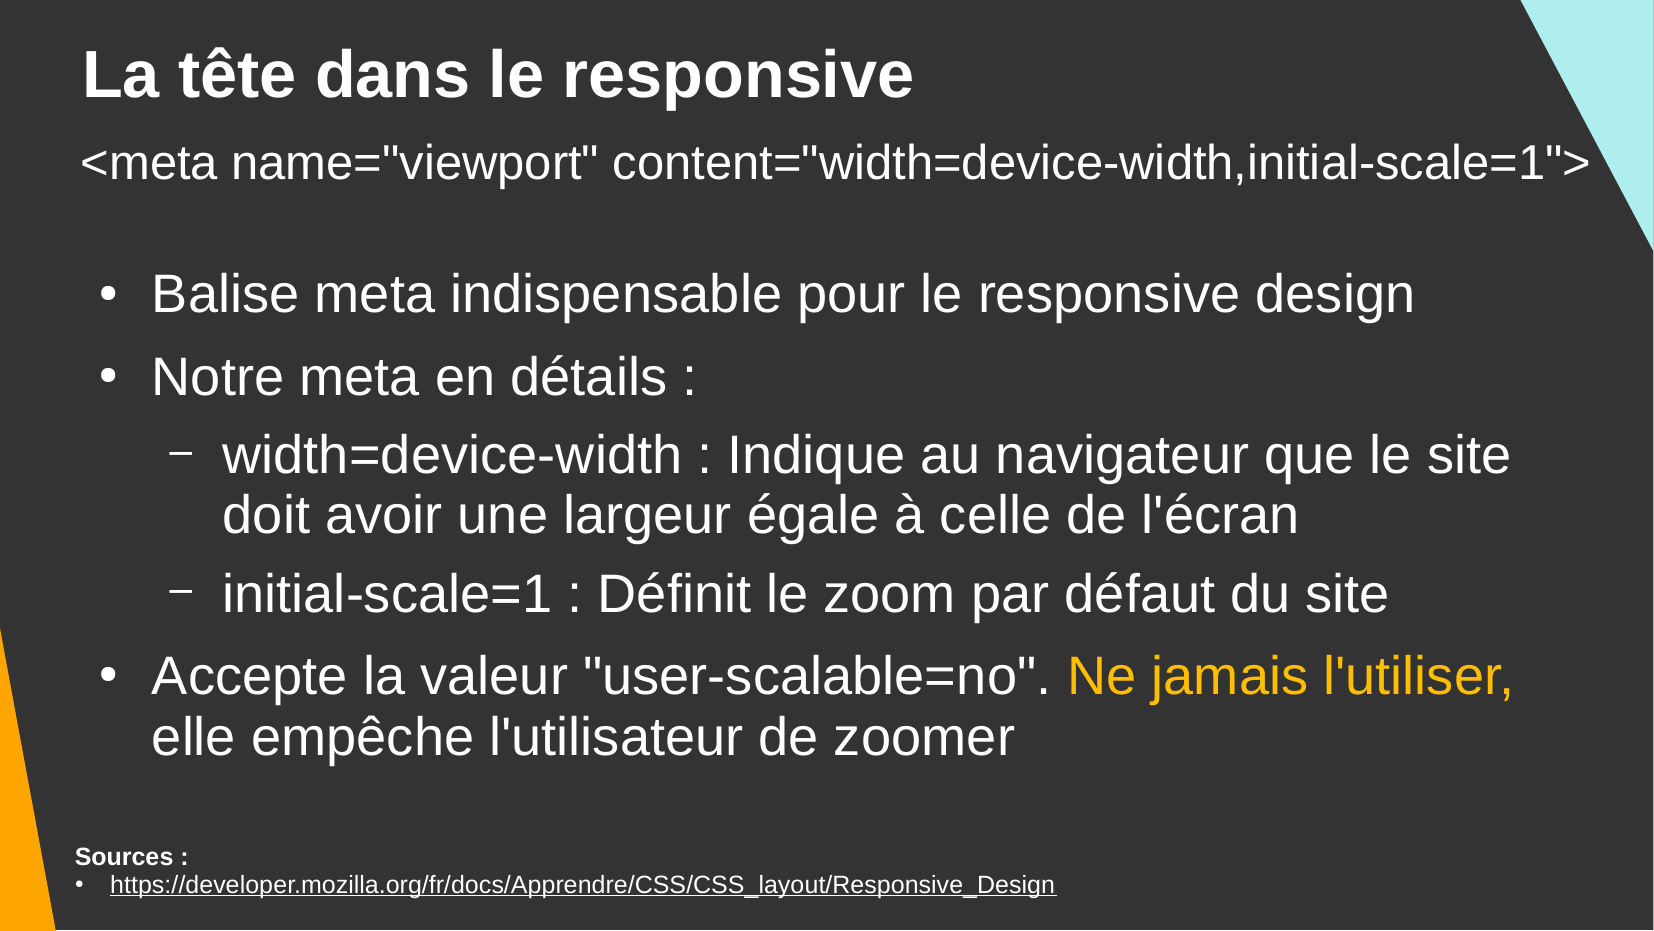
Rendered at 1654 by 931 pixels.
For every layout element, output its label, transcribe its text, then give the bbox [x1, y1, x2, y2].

text_box [0, 628, 56, 931]
text_box [1520, 0, 1654, 253]
list <meta name="viewport" content="width=device-width,initial-scale=1"> [80, 135, 1605, 240]
title La tête dans le responsive [82, 37, 1571, 112]
text_box Sources : https://developer.mozilla.org/fr/docs/Apprendre/CSS/CSS_layout/Responsive_Design [60, 835, 1546, 907]
list Balise meta indispensable pour le responsive design Notre meta en détails : width=device-width : Indique au navigateur que le site doit avoir une largeur égale à celle de l'écran initial-scale=1 : Définit le zoom par défaut du site Accepte la valeur "user-scalable=no". Ne jamais l'utiliser, elle empêche l'utilisateur de zoomer [80, 263, 1605, 780]
